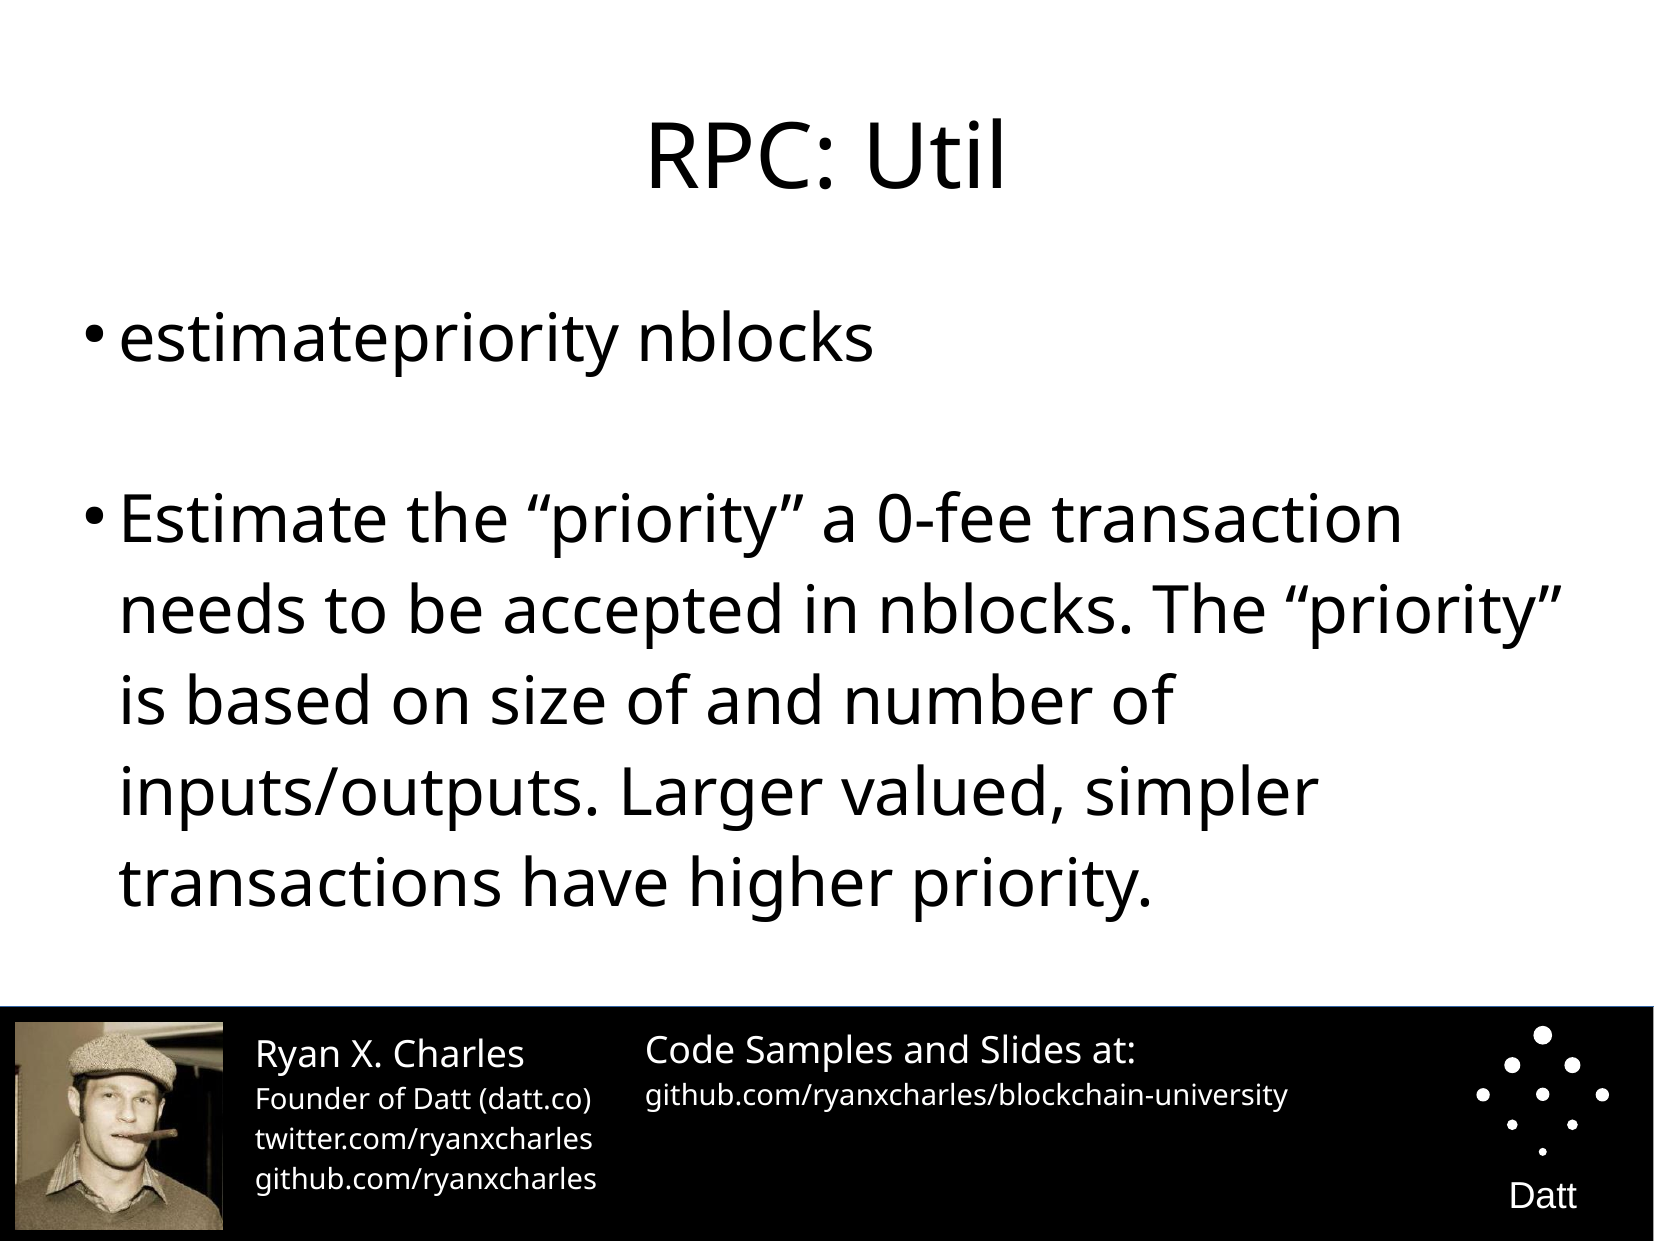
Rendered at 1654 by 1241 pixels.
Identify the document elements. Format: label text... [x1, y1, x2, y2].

picture [1475, 1023, 1611, 1159]
picture [15, 1022, 223, 1231]
subtitle estimatepriority nblocks Estimate the “priority” a 0-fee transaction needs to be accepted in nblocks. The “priority” is based on size of and number of inputs/outputs. Larger valued, simpler transactions have higher priority. [82, 290, 1571, 1006]
text_box Ryan X. Charles Founder of Datt (datt.co) twitter.com/ryanxcharles github.com/ryanxcharles [240, 1020, 976, 1241]
text_box Code Samples and Slides at: github.com/ryanxcharles/blockchain-university [630, 1015, 1403, 1156]
text_box Datt [1452, 1167, 1633, 1241]
title RPC: Util [82, 49, 1571, 257]
text_box [0, 1006, 1654, 1241]
